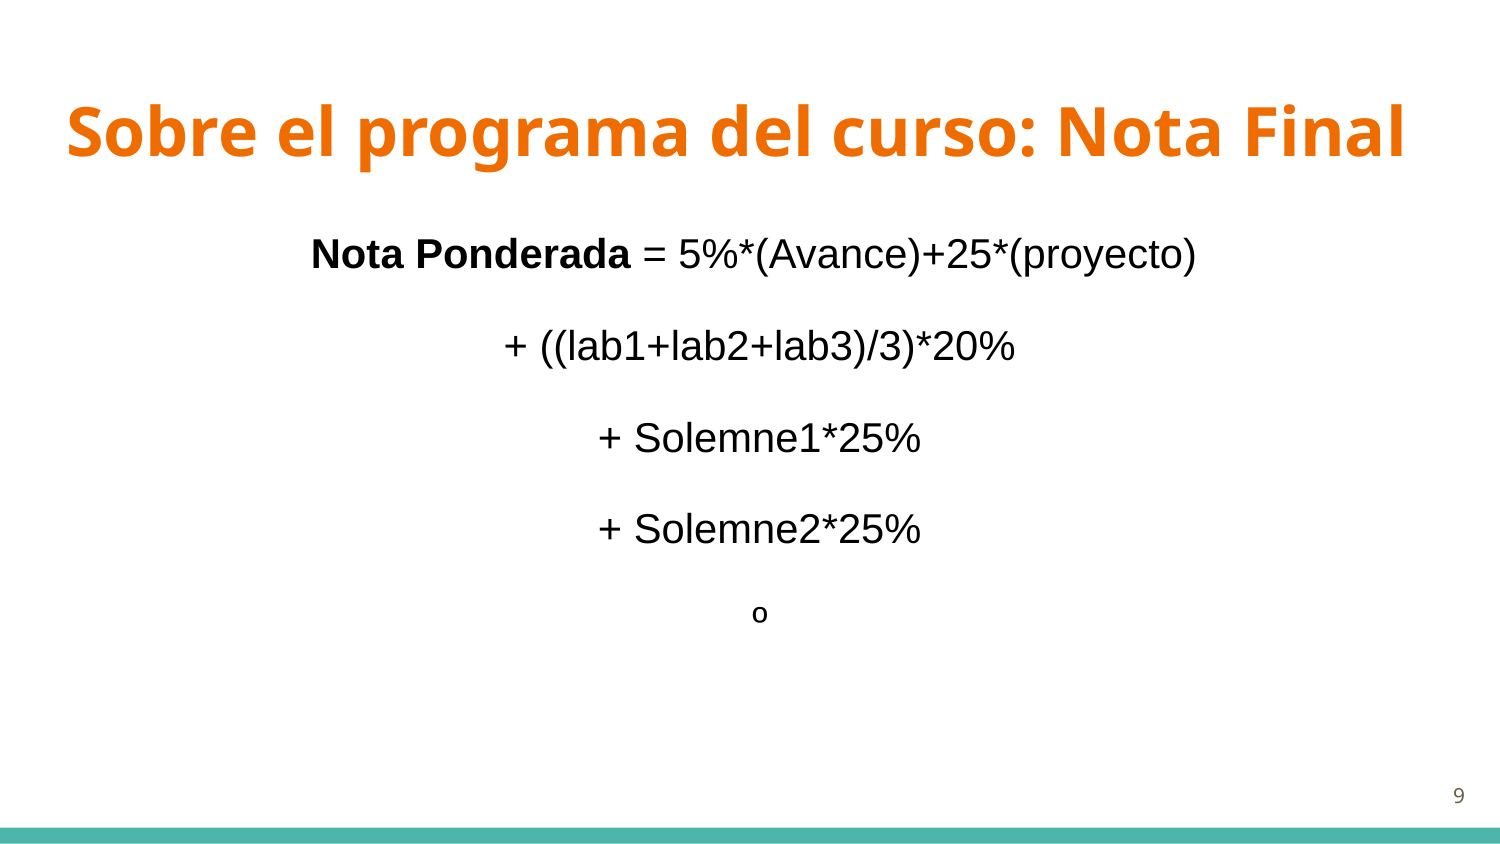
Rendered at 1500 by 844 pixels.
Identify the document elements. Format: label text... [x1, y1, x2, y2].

title Sobre el programa del curso: Nota Final [51, 72, 1449, 189]
slide_number <number> [1389, 764, 1480, 830]
text_box Nota Ponderada = 5%*(Avance)+25*(proyecto) + ((lab1+lab2+lab3)/3)*20% + Solemne1*25% + Solemne2*25% º [102, 223, 1418, 745]
